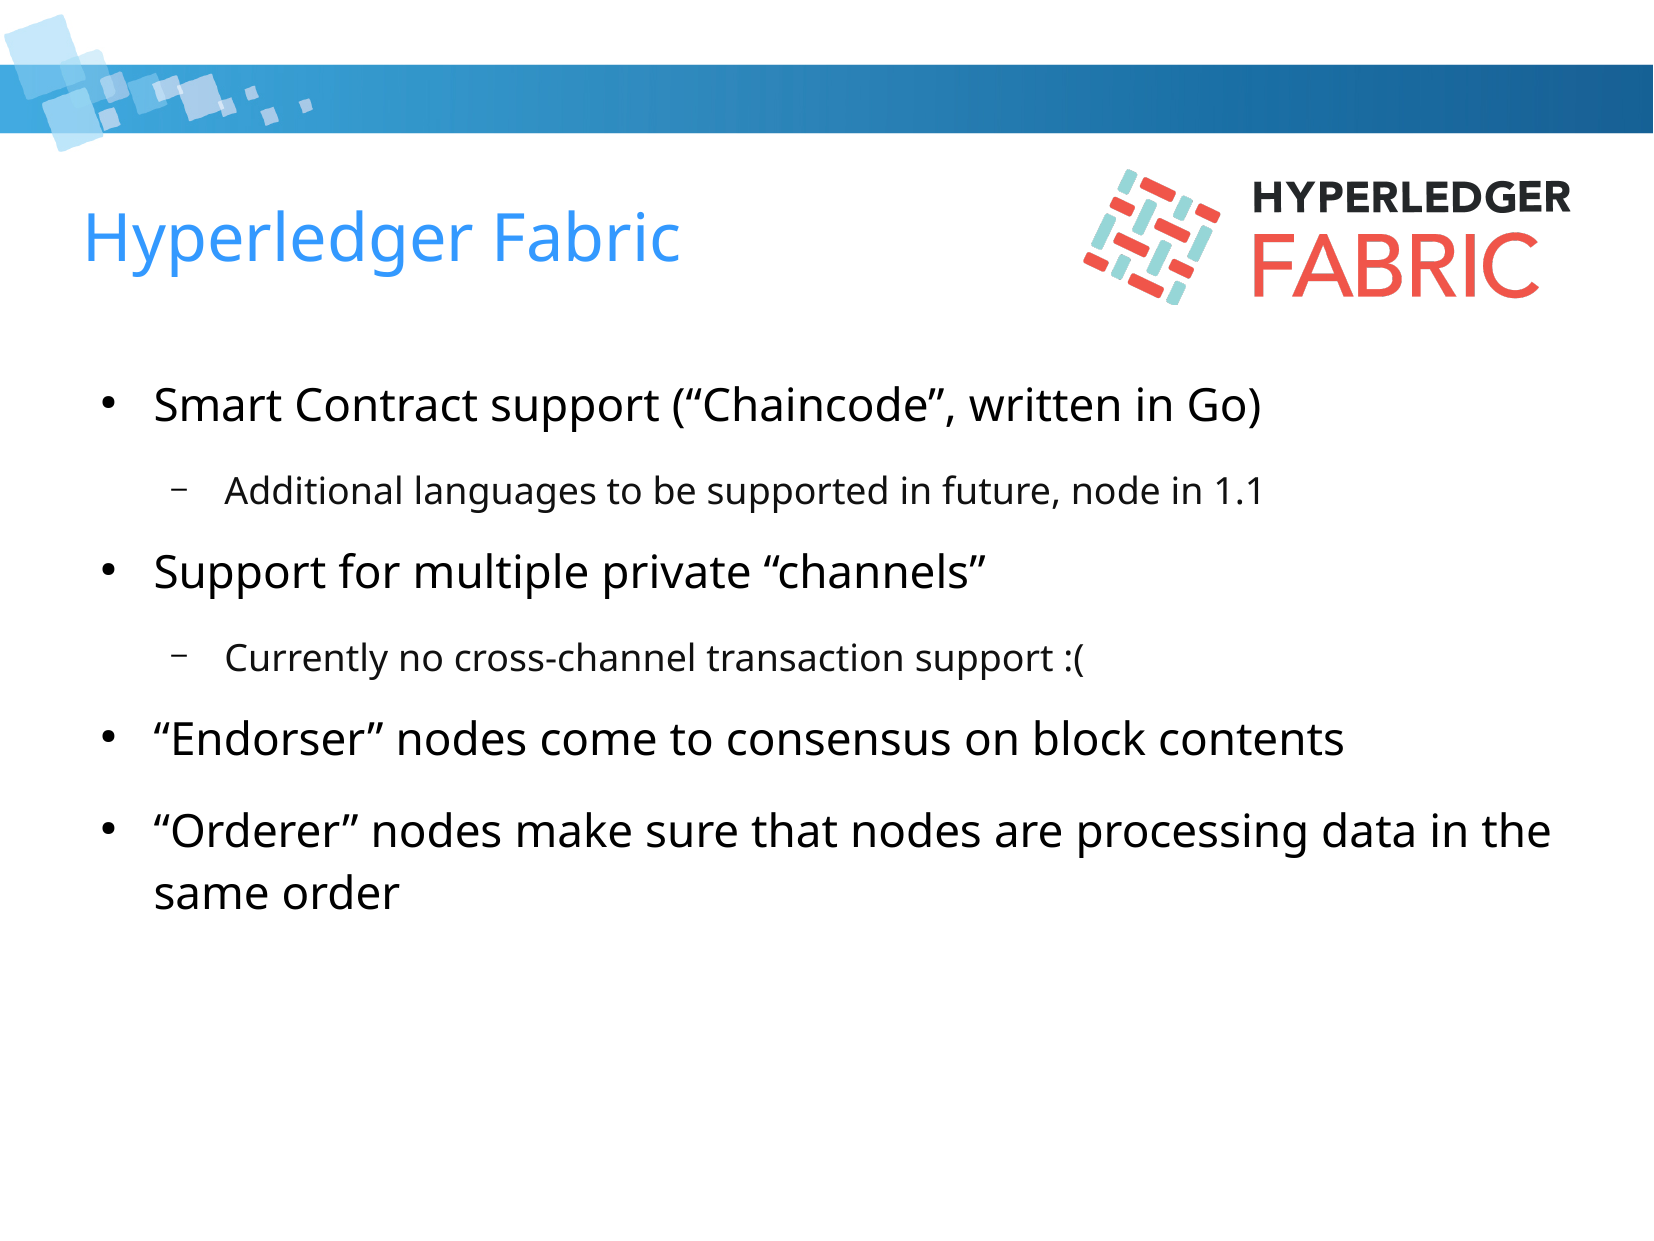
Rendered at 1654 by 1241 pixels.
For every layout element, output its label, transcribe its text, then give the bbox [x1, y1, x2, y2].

list Smart Contract support (“Chaincode”, written in Go) Additional languages to be supported in future, node in 1.1 Support for multiple private “channels” Currently no cross-channel transaction support :( “Endorser” nodes come to consensus on block contents “Orderer” nodes make sure that nodes are processing data in the same order [82, 372, 1571, 1093]
picture [0, 0, 1653, 1238]
title Hyperledger Fabric [82, 132, 1571, 340]
